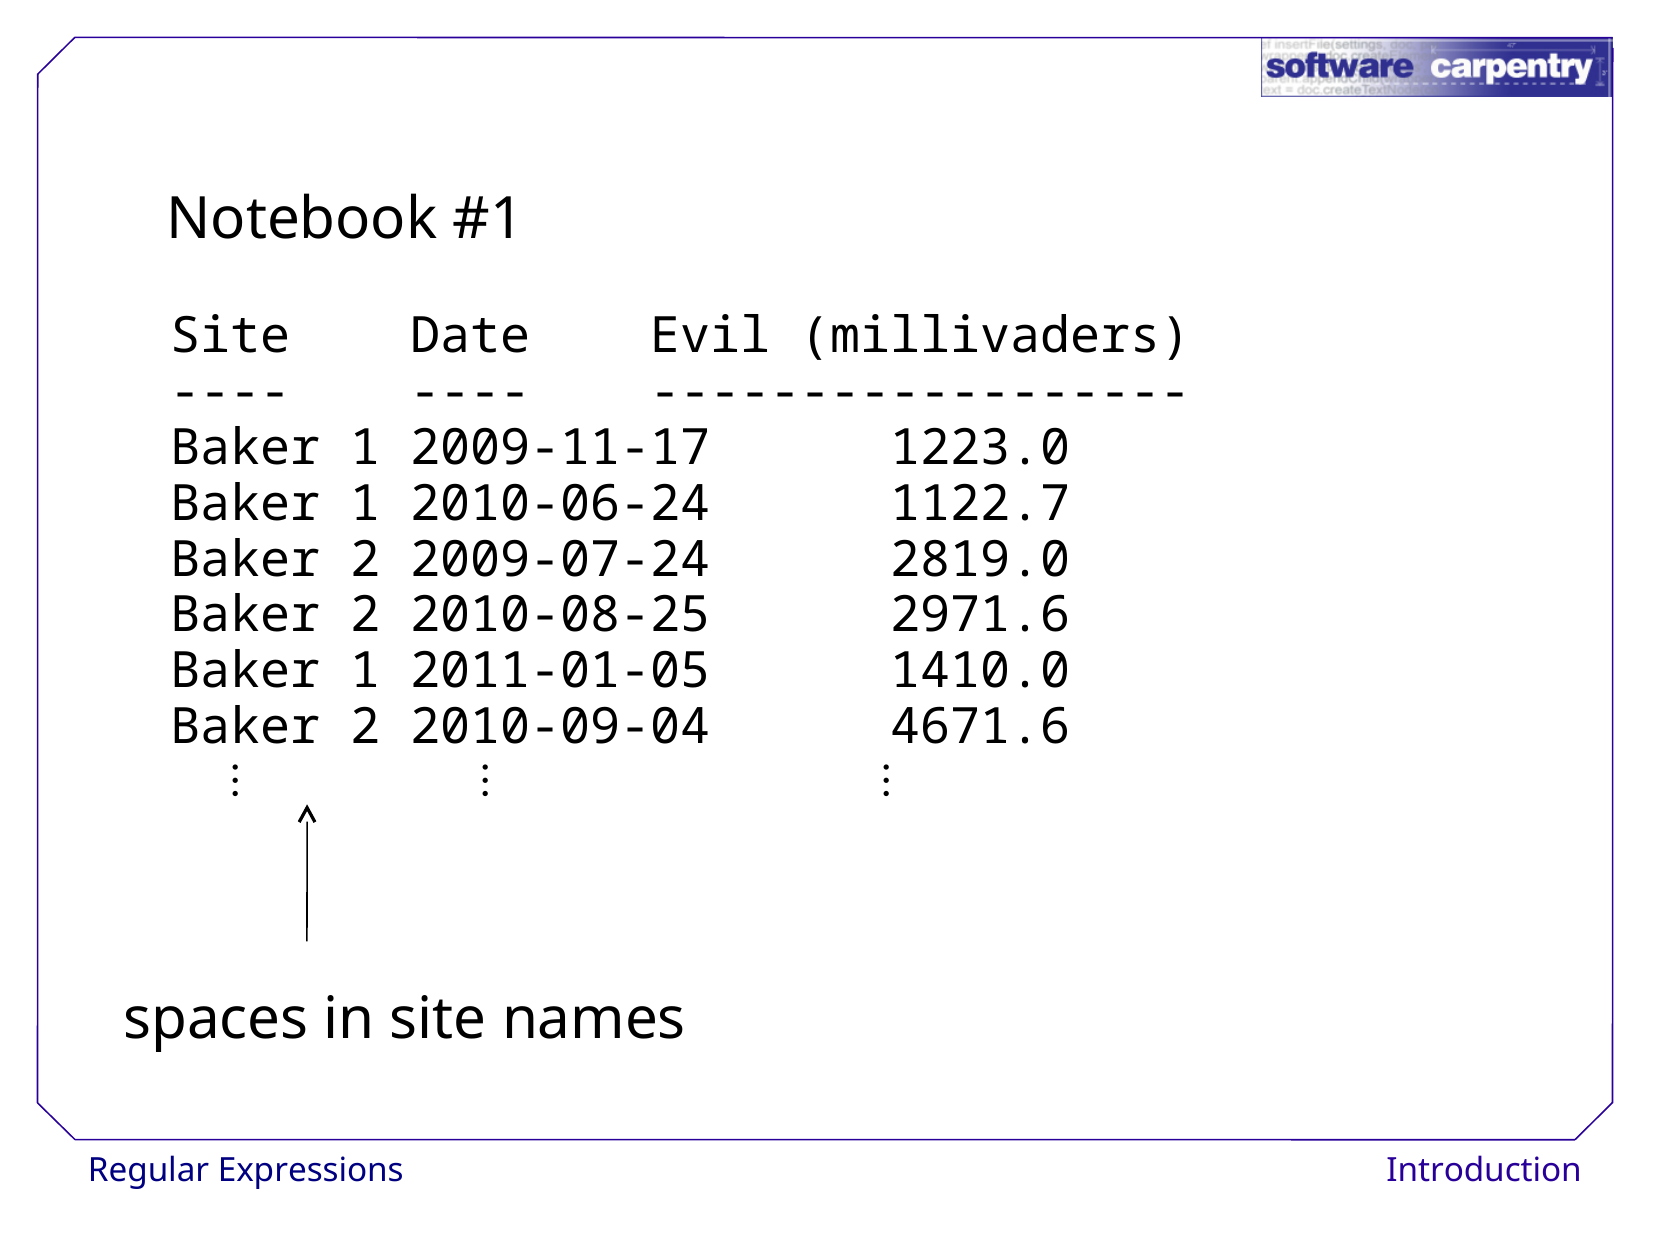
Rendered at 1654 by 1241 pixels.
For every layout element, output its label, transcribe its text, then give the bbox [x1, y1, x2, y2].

text_box spaces in site names [108, 979, 767, 1060]
picture [1261, 39, 1613, 97]
text_box Notebook #1 [151, 138, 1530, 259]
text_box Site Date Evil (millivaders) ---- ---- ------------------ Baker 1 2009-11-17 1223.0 Baker 1 2010-06-24 1122.7 Baker 2 2009-07-24 2819.0 Baker 2 2010-08-25 2971.6 Baker 1 2011-01-05 1410.0 Baker 2 2010-09-04 4671.6 ⋮ ⋮ ⋮ [155, 300, 1535, 818]
